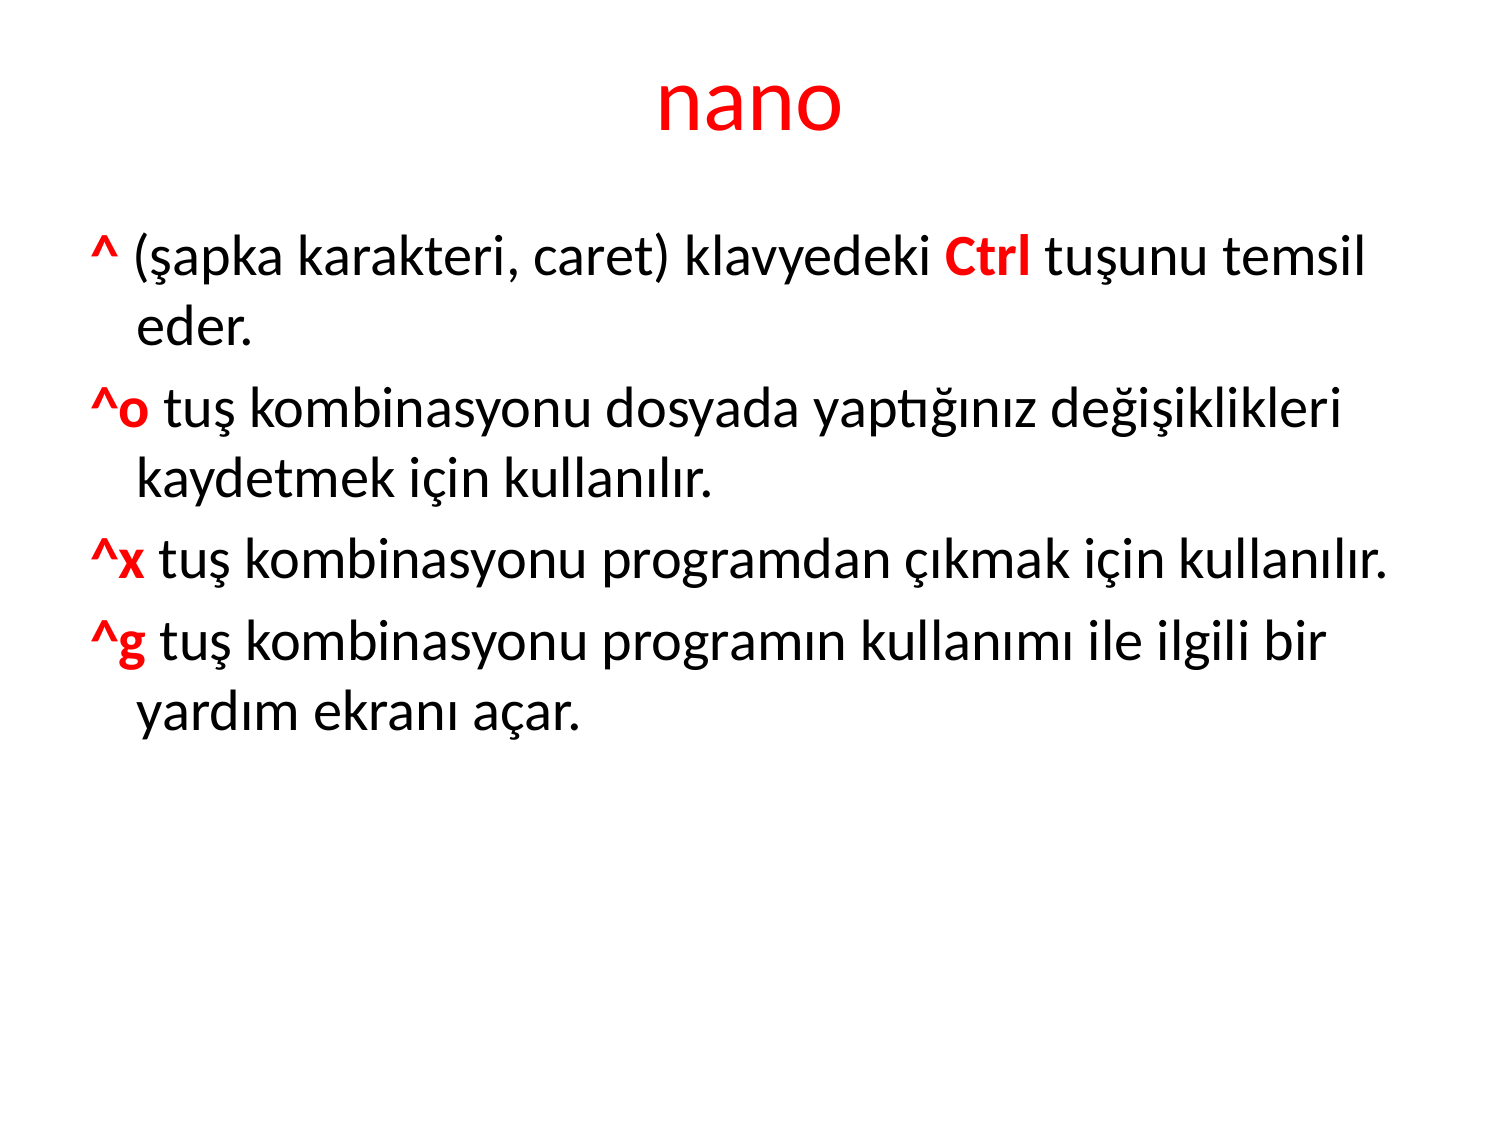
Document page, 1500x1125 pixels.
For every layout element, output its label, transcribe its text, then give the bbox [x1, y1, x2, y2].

title nano [0, 0, 1500, 188]
list ^ (şapka karakteri, caret) klavyedeki Ctrl tuşunu temsil eder. ^o tuş kombinasyonu dosyada yaptığınız değişiklikleri kaydetmek için kullanılır. ^x tuş kombinasyonu programdan çıkmak için kullanılır. ^g tuş kombinasyonu programın kullanımı ile ilgili bir yardım ekranı açar. [0, 209, 1500, 1125]
